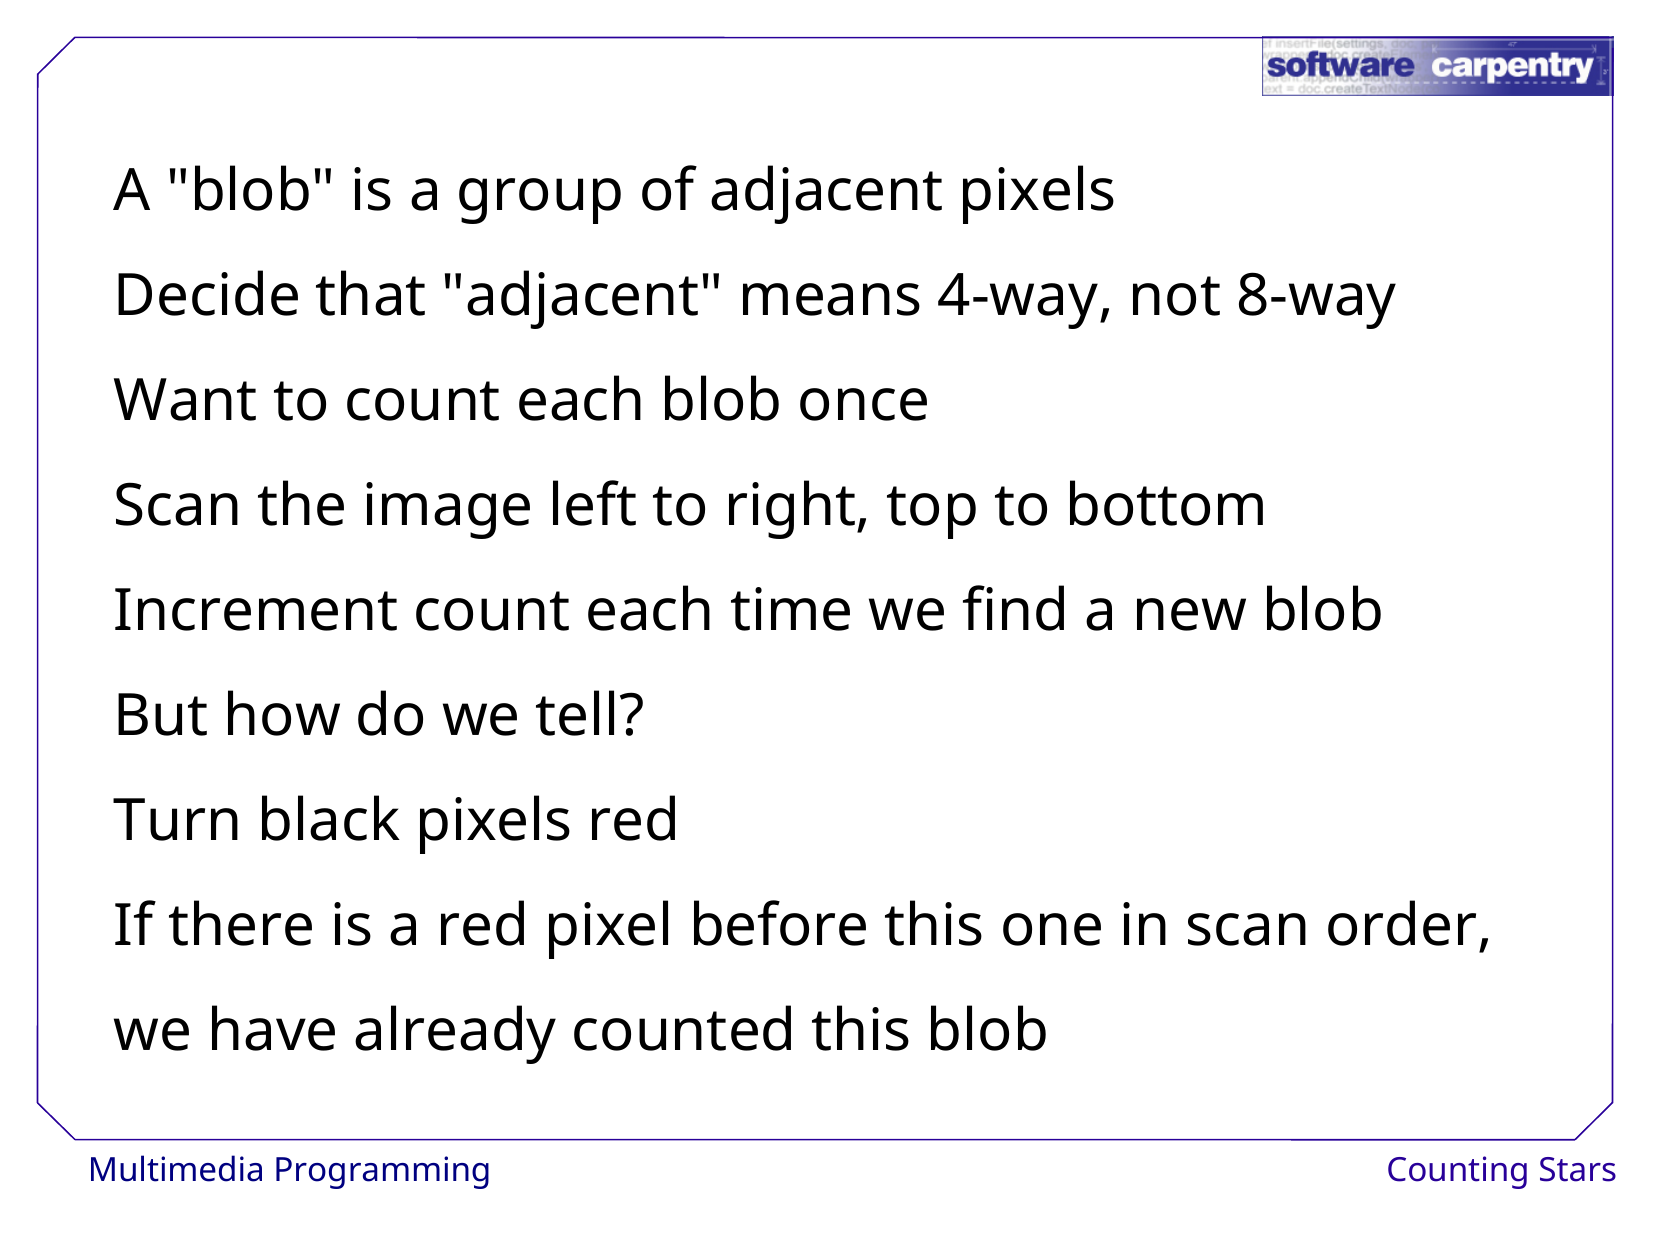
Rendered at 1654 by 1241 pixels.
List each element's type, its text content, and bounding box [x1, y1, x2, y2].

text_box A "blob" is a group of adjacent pixels Decide that "adjacent" means 4-way, not 8-way Want to count each blob once Scan the image left to right, top to bottom Increment count each time we find a new blob But how do we tell? Turn black pixels red If there is a red pixel before this one in scan order, we have already counted this blob [99, 109, 1593, 1070]
picture [1262, 36, 1614, 96]
